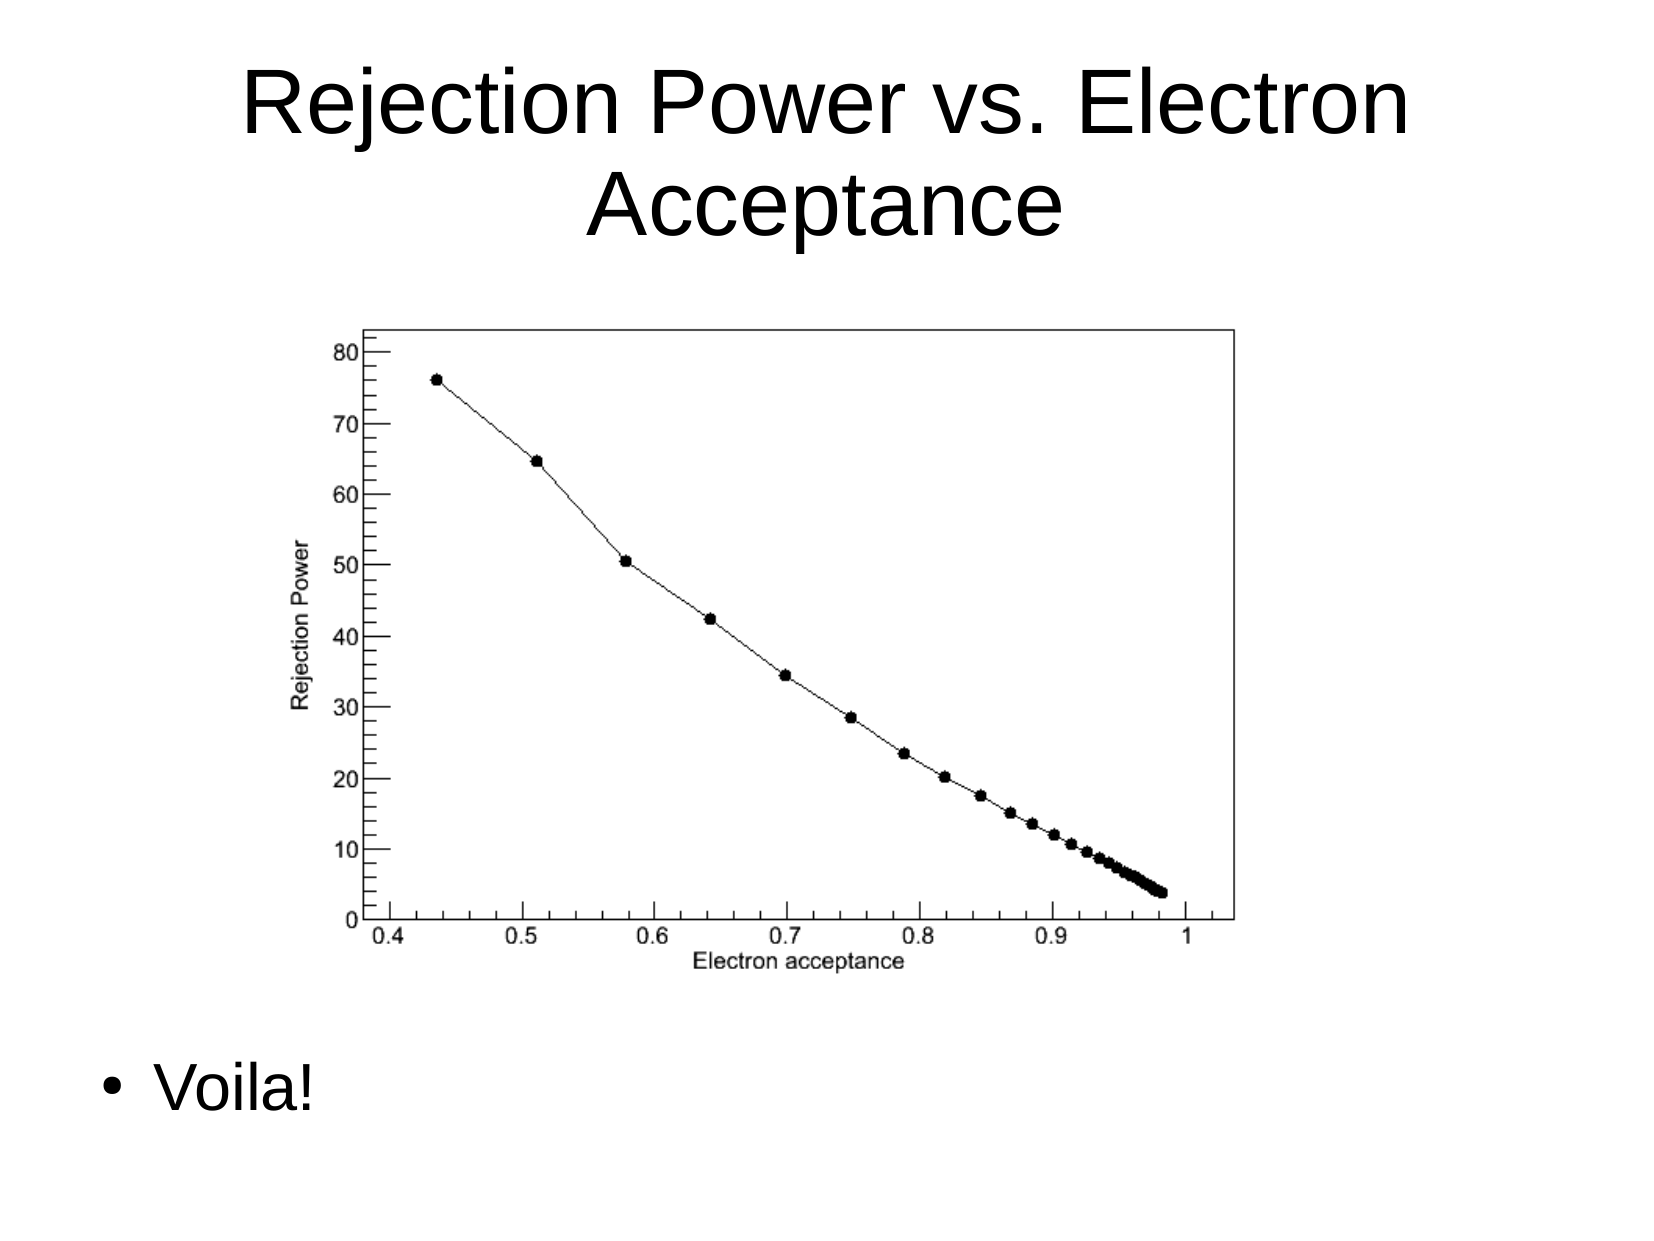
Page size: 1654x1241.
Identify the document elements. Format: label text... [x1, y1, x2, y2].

list Voila! [82, 1050, 1538, 1215]
picture [255, 256, 1343, 994]
title Rejection Power vs. Electron Acceptance [82, 49, 1571, 257]
